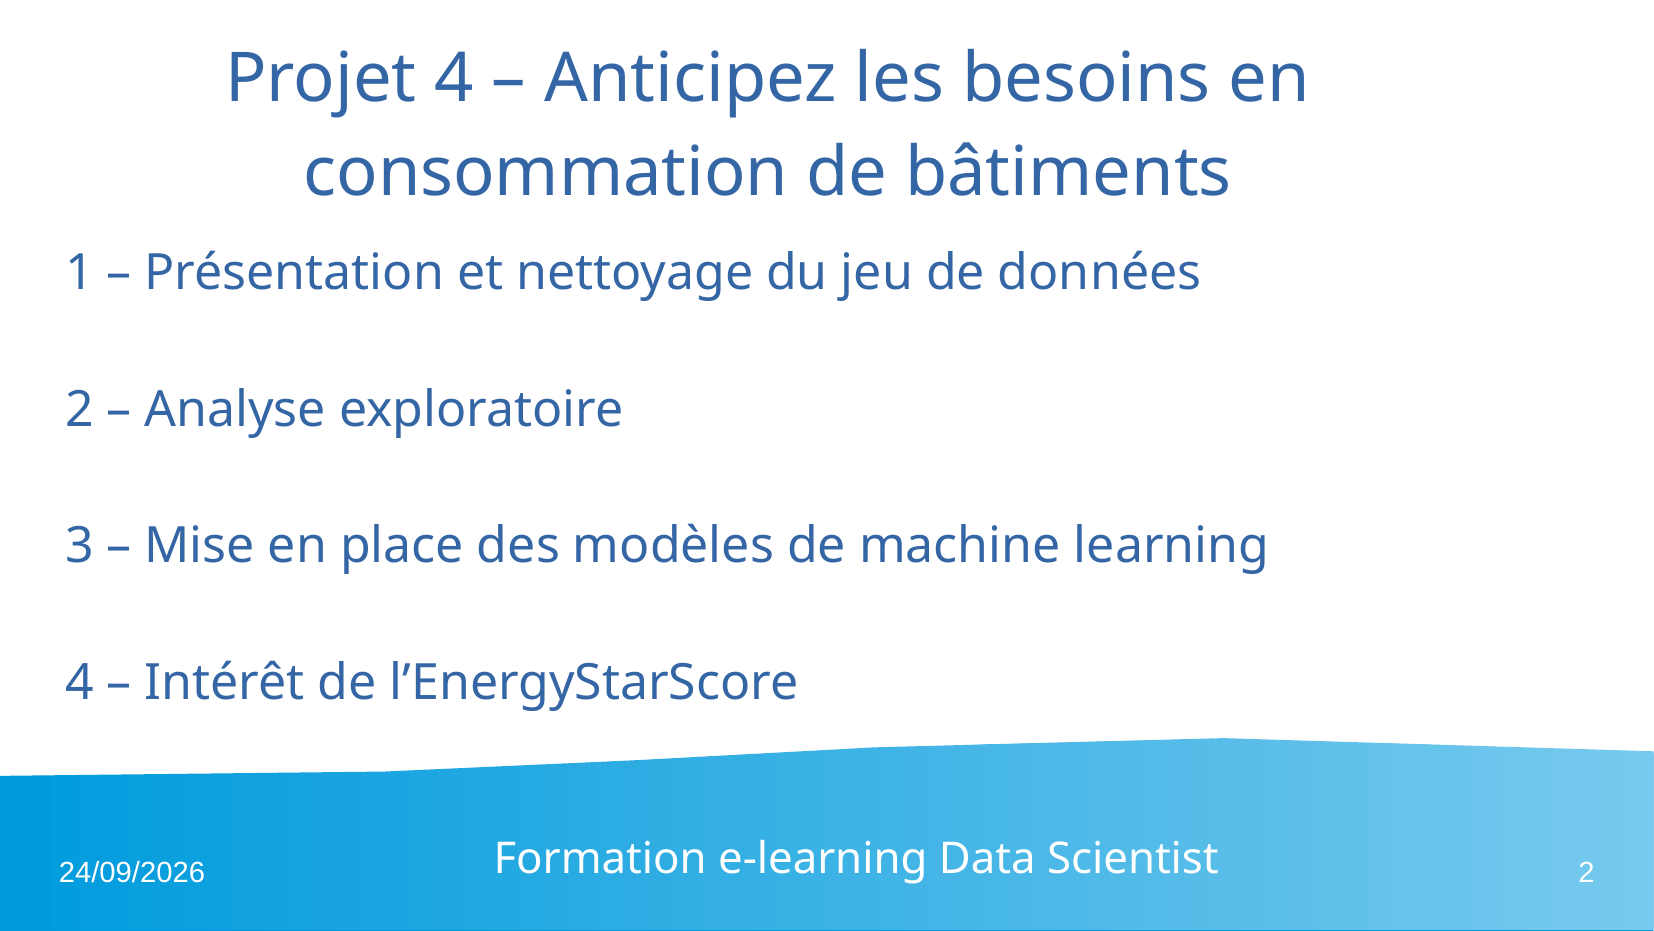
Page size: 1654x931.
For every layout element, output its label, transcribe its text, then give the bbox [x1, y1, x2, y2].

title Projet 4 – Anticipez les besoins en consommation de bâtiments [29, 29, 1506, 215]
title 1 – Présentation et nettoyage du jeu de données 2 – Analyse exploratoire 3 – Mise en place des modèles de machine learning 4 – Intérêt de l’EnergyStarScore [29, 236, 1506, 702]
title Formation e-learning Data Scientist [118, 767, 1595, 931]
